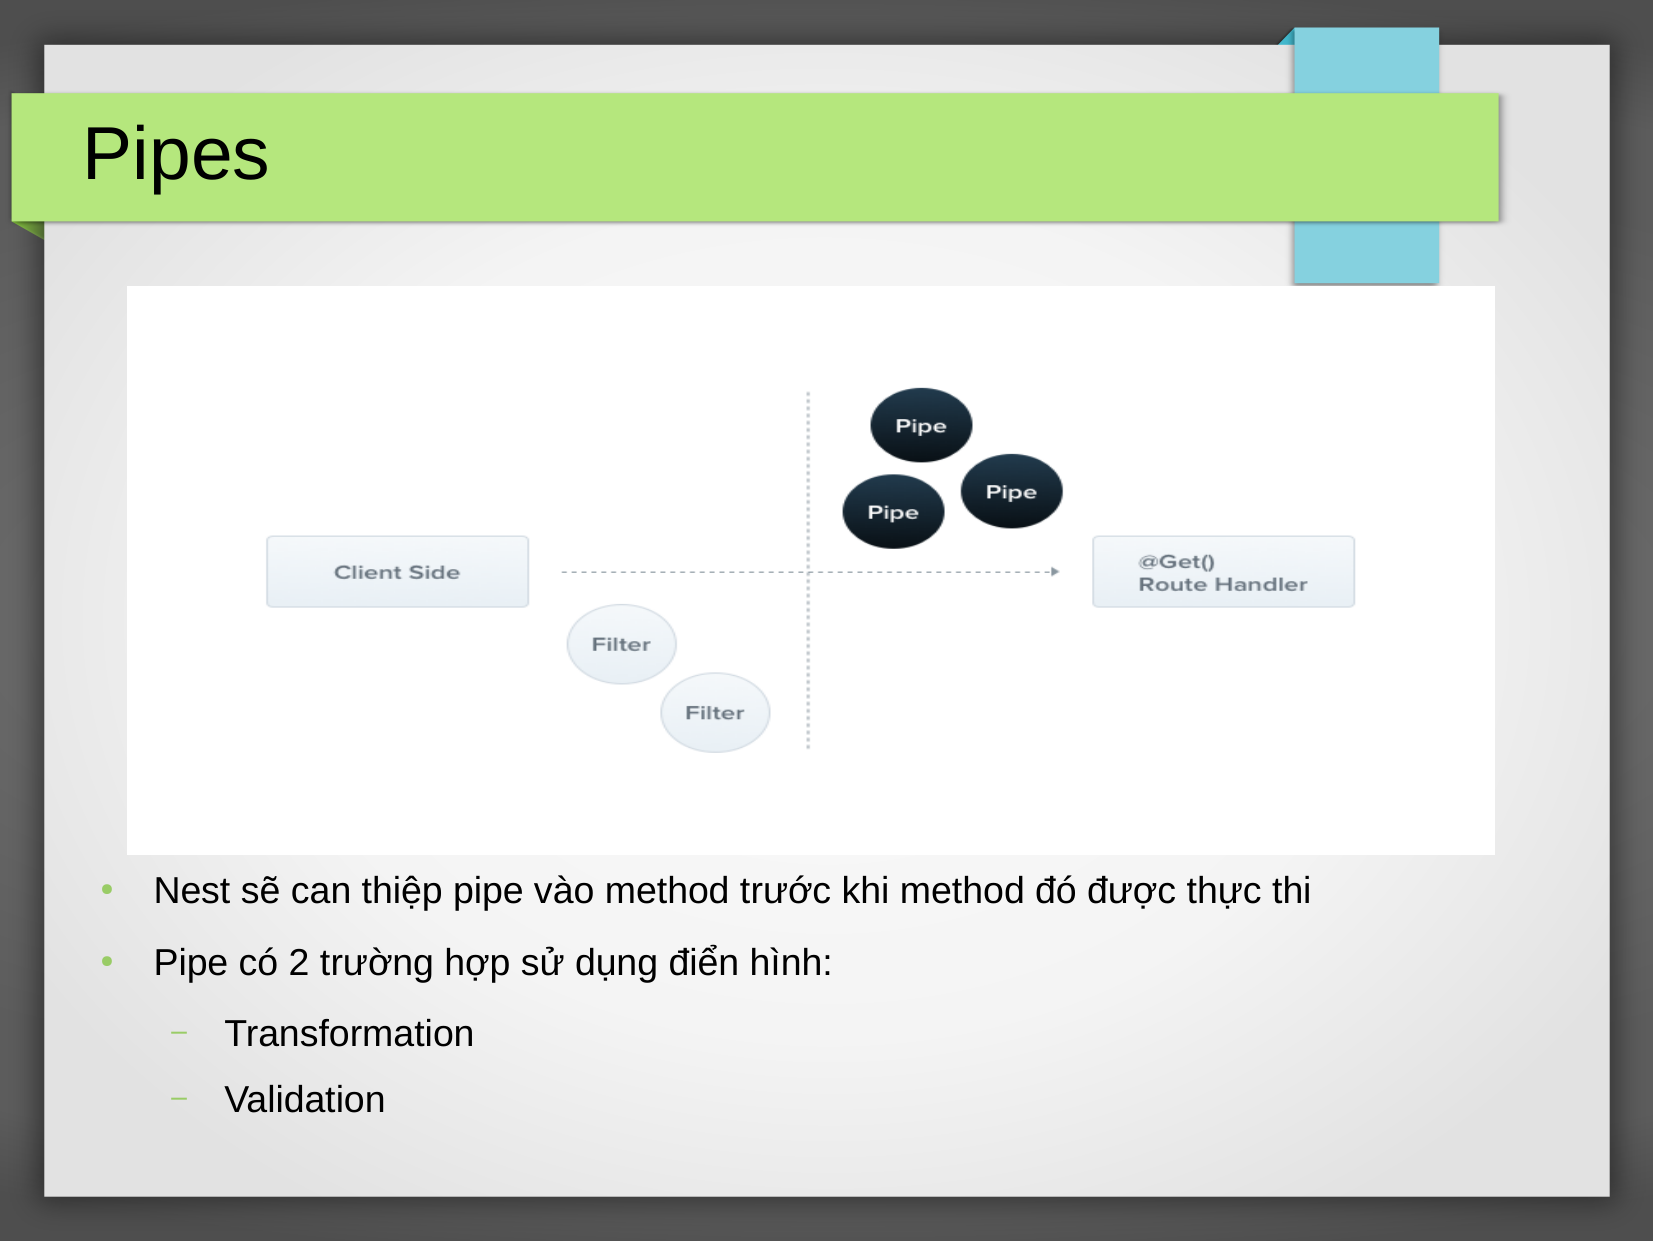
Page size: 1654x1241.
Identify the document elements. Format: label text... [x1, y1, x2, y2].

picture [0, 0, 1653, 1241]
list Nest sẽ can thiệp pipe vào method trước khi method đó được thực thi Pipe có 2 trường hợp sử dụng điển hình: Transformation Validation [82, 870, 1571, 1184]
title Pipes [82, 94, 1264, 213]
